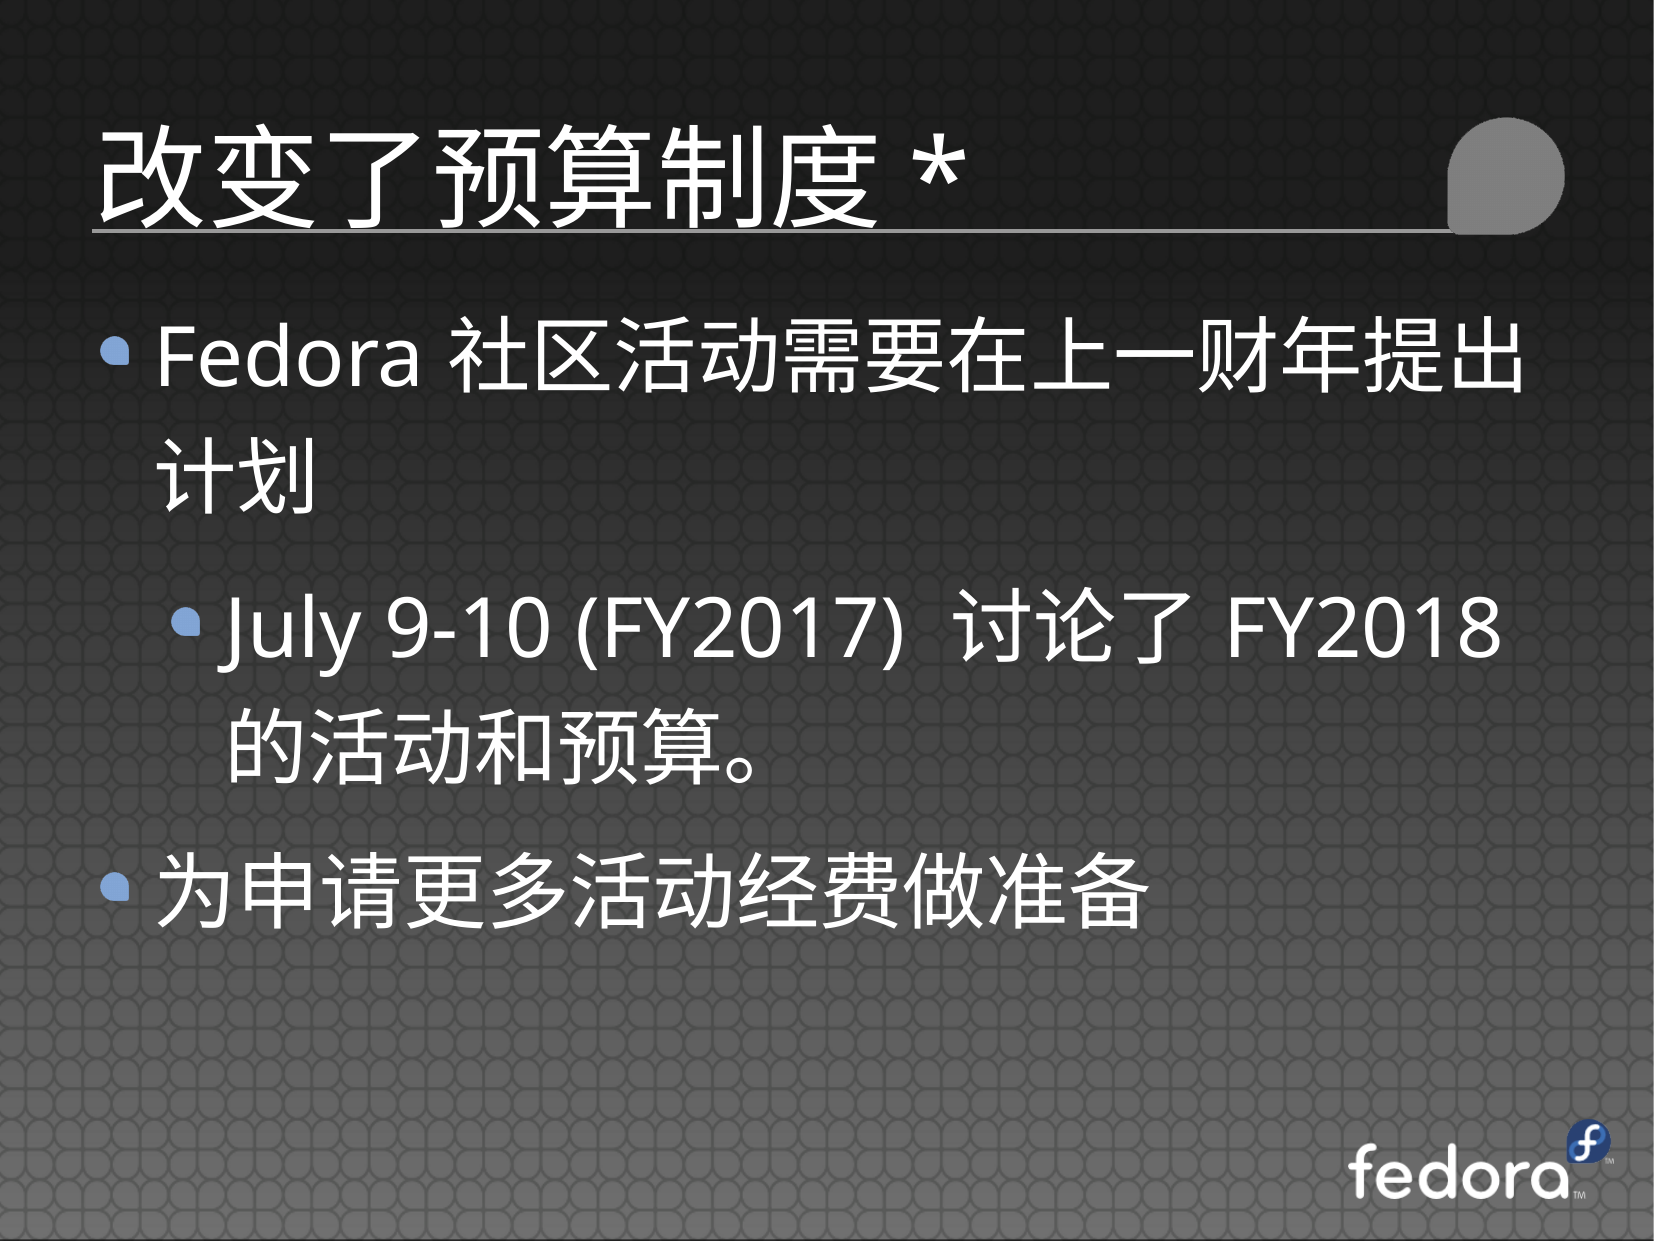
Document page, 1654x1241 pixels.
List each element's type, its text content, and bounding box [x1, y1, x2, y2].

picture [0, 0, 1654, 1241]
list Fedora社区活动需要在上一财年提出计划 July 9-10 (FY2017) 讨论了FY2018的活动和预算。 为申请更多活动经费做准备 [82, 290, 1571, 1156]
title 改变了预算制度* [94, 100, 1426, 251]
